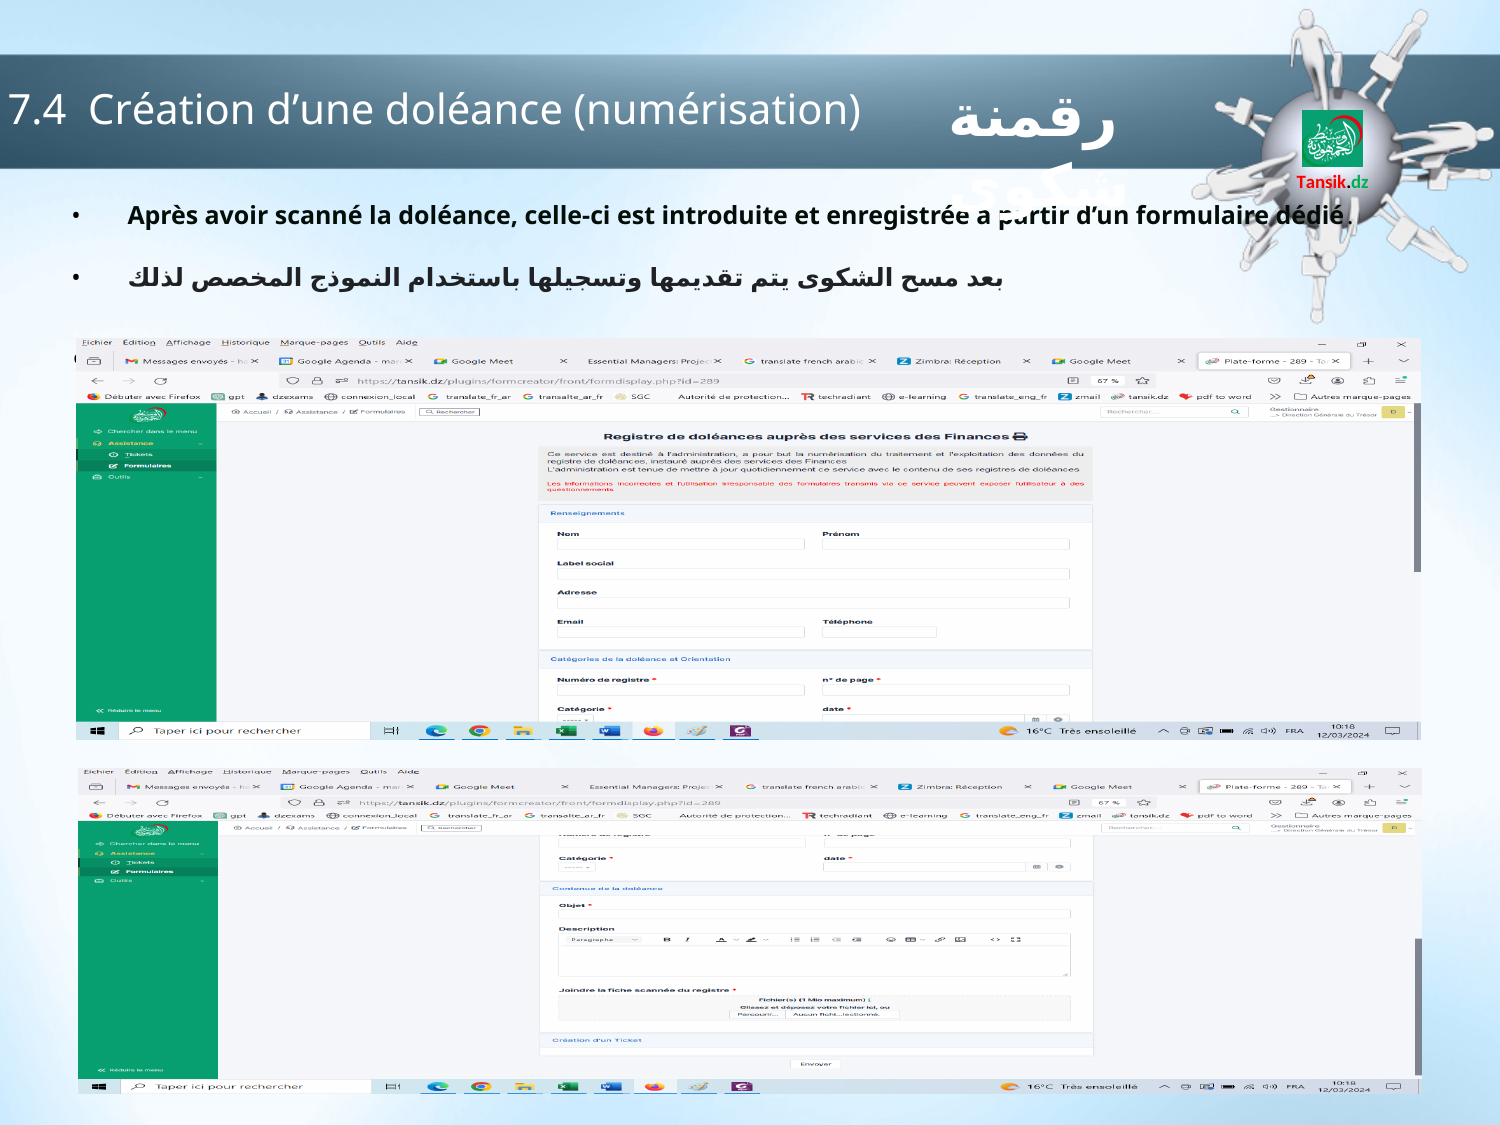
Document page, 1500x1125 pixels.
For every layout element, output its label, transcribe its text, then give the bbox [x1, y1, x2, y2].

picture [76, 338, 1421, 740]
picture [78, 768, 1422, 1094]
text_box رقمنة شكوى [933, 70, 1233, 154]
text_box Tansik.dz [1281, 161, 1386, 197]
picture [1302, 110, 1363, 161]
text_box Après avoir scanné la doléance, celle-ci est introduite et enregistrée à partir d’un formulaire dédié. بعد مسح الشكوى يتم تقديمها وتسجيلها باستخدام النموذج المخصص لذلك [56, 177, 1400, 1095]
title 7.4 Création d’une doléance (numérisation) [0, 49, 1130, 167]
